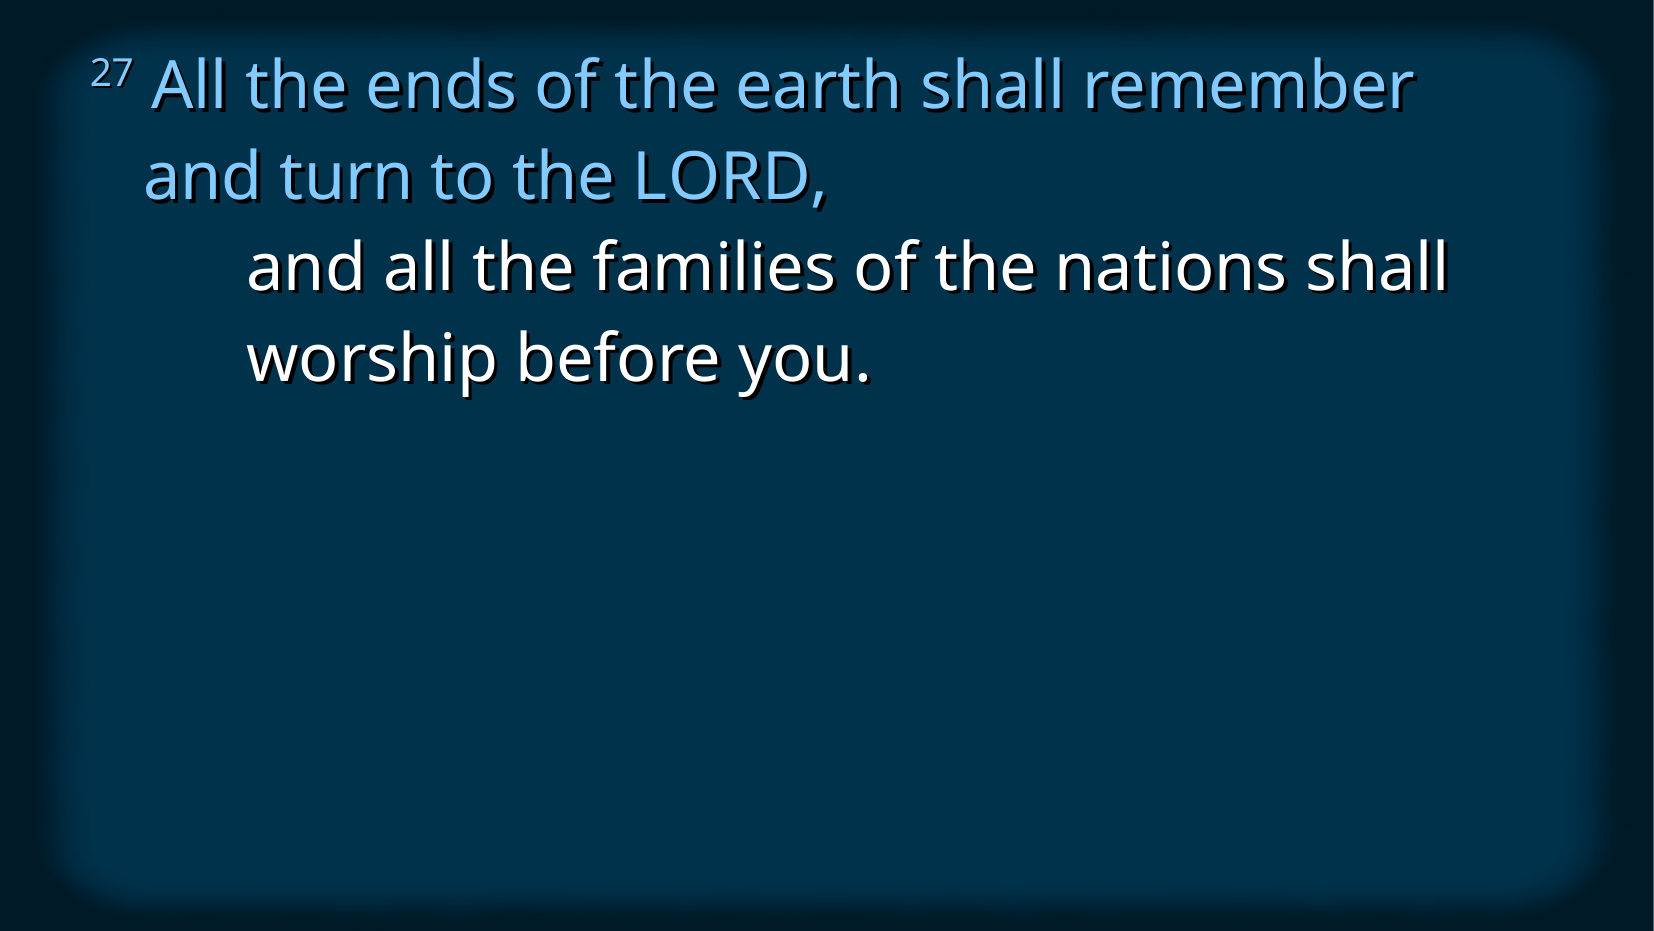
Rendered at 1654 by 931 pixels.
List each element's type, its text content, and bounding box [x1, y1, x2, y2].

picture [0, 0, 1654, 931]
text_box 27 All the ends of the earth shall remember and turn to the LORD, and all the families of the nations shall worship before you. [75, 30, 1576, 400]
